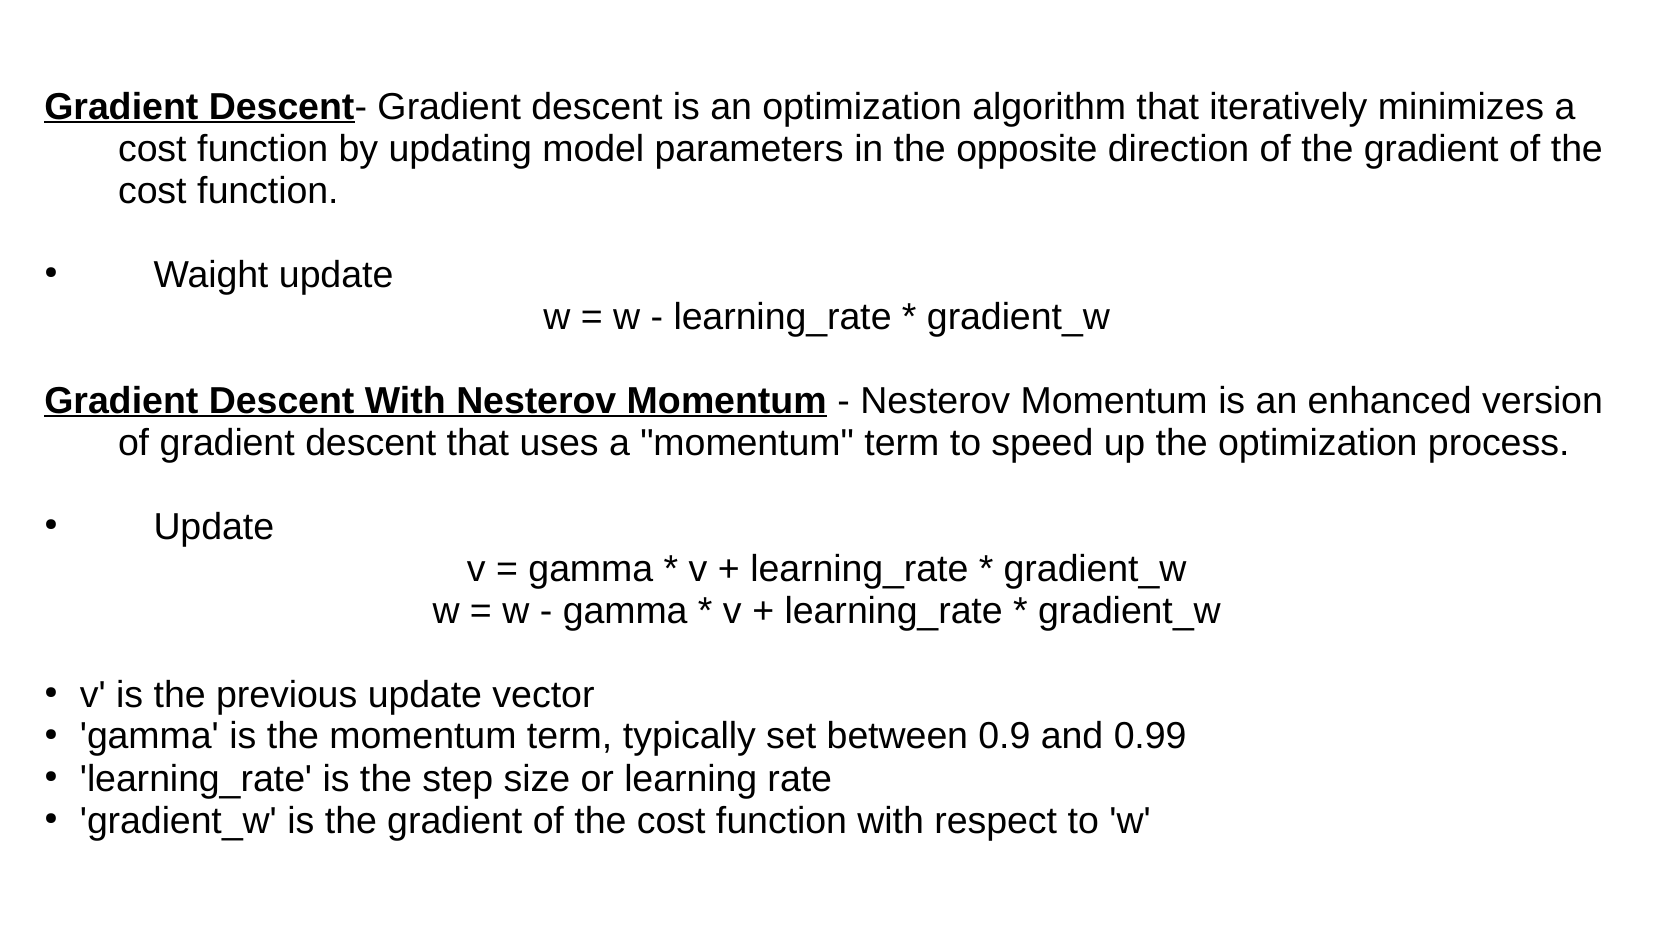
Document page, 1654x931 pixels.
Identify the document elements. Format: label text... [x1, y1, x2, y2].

text_box Gradient Descent- Gradient descent is an optimization algorithm that iteratively minimizes a cost function by updating model parameters in the opposite direction of the gradient of the cost function. Waight update w = w - learning_rate * gradient_w Gradient Descent With Nesterov Momentum - Nesterov Momentum is an enhanced version of gradient descent that uses a "momentum" term to speed up the optimization process. Update v = gamma * v + learning_rate * gradient_w w = w - gamma * v + learning_rate * gradient_w v' is the previous update vector 'gamma' is the momentum term, typically set between 0.9 and 0.99 'learning_rate' is the step size or learning rate 'gradient_w' is the gradient of the cost function with respect to 'w' [29, 77, 1625, 931]
